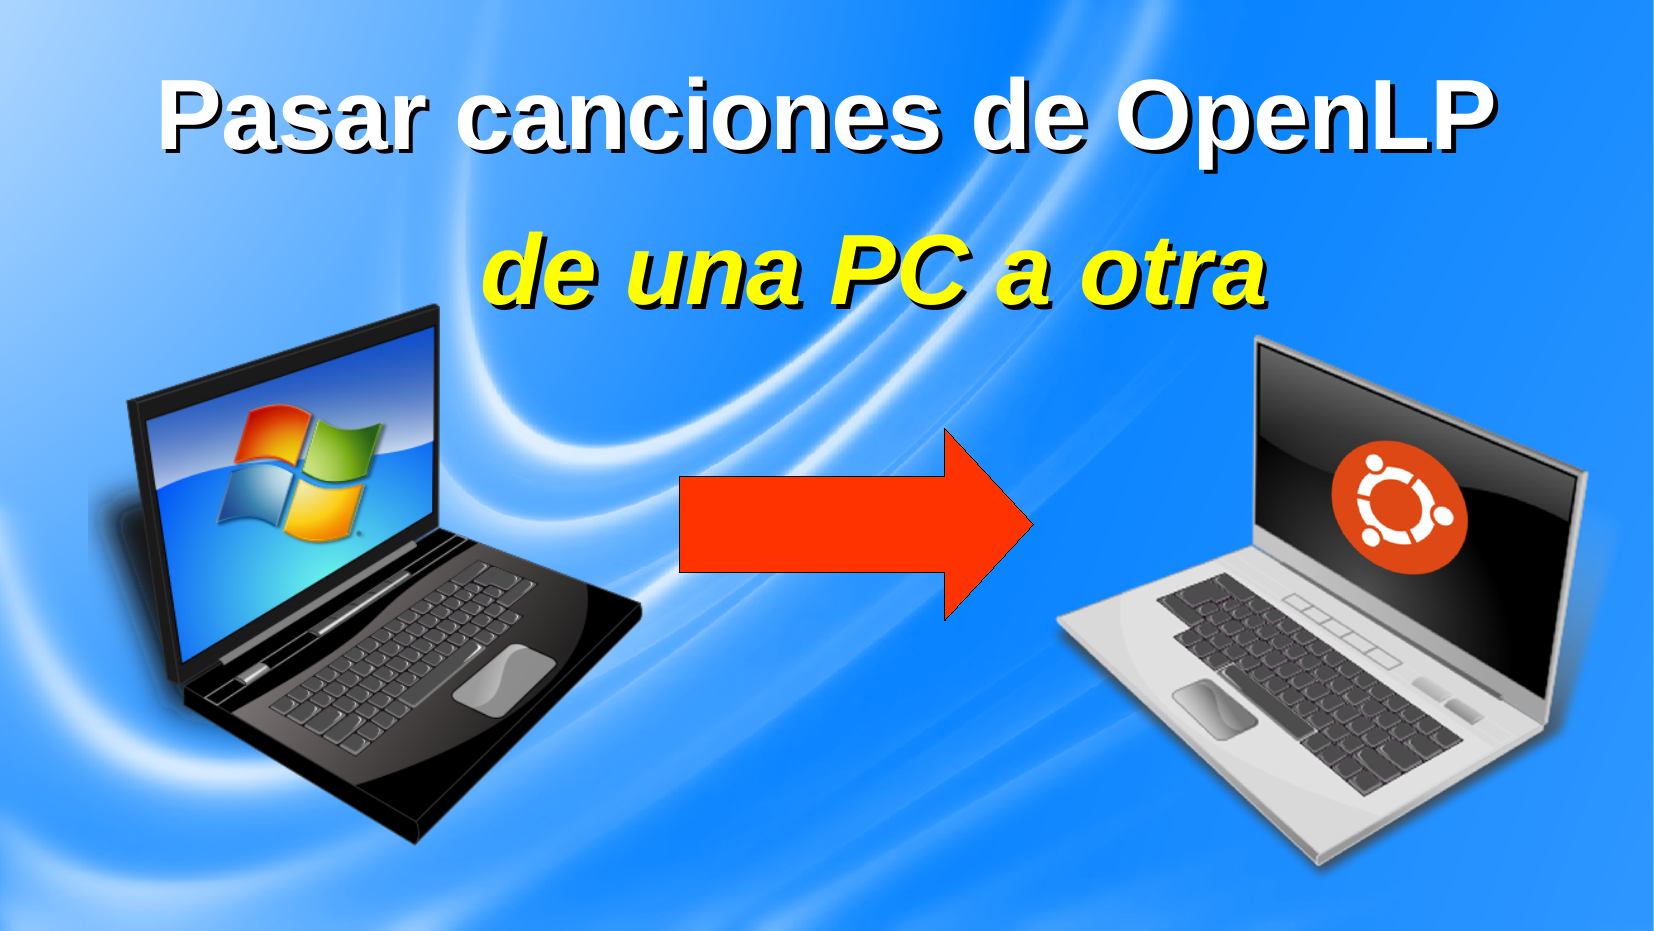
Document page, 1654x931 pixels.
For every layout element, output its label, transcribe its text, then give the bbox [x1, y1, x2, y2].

title Pasar canciones de OpenLP [82, 37, 1571, 193]
picture [0, 0, 1654, 931]
text_box [679, 476, 777, 573]
text_box de una PC a otra [465, 206, 1625, 334]
